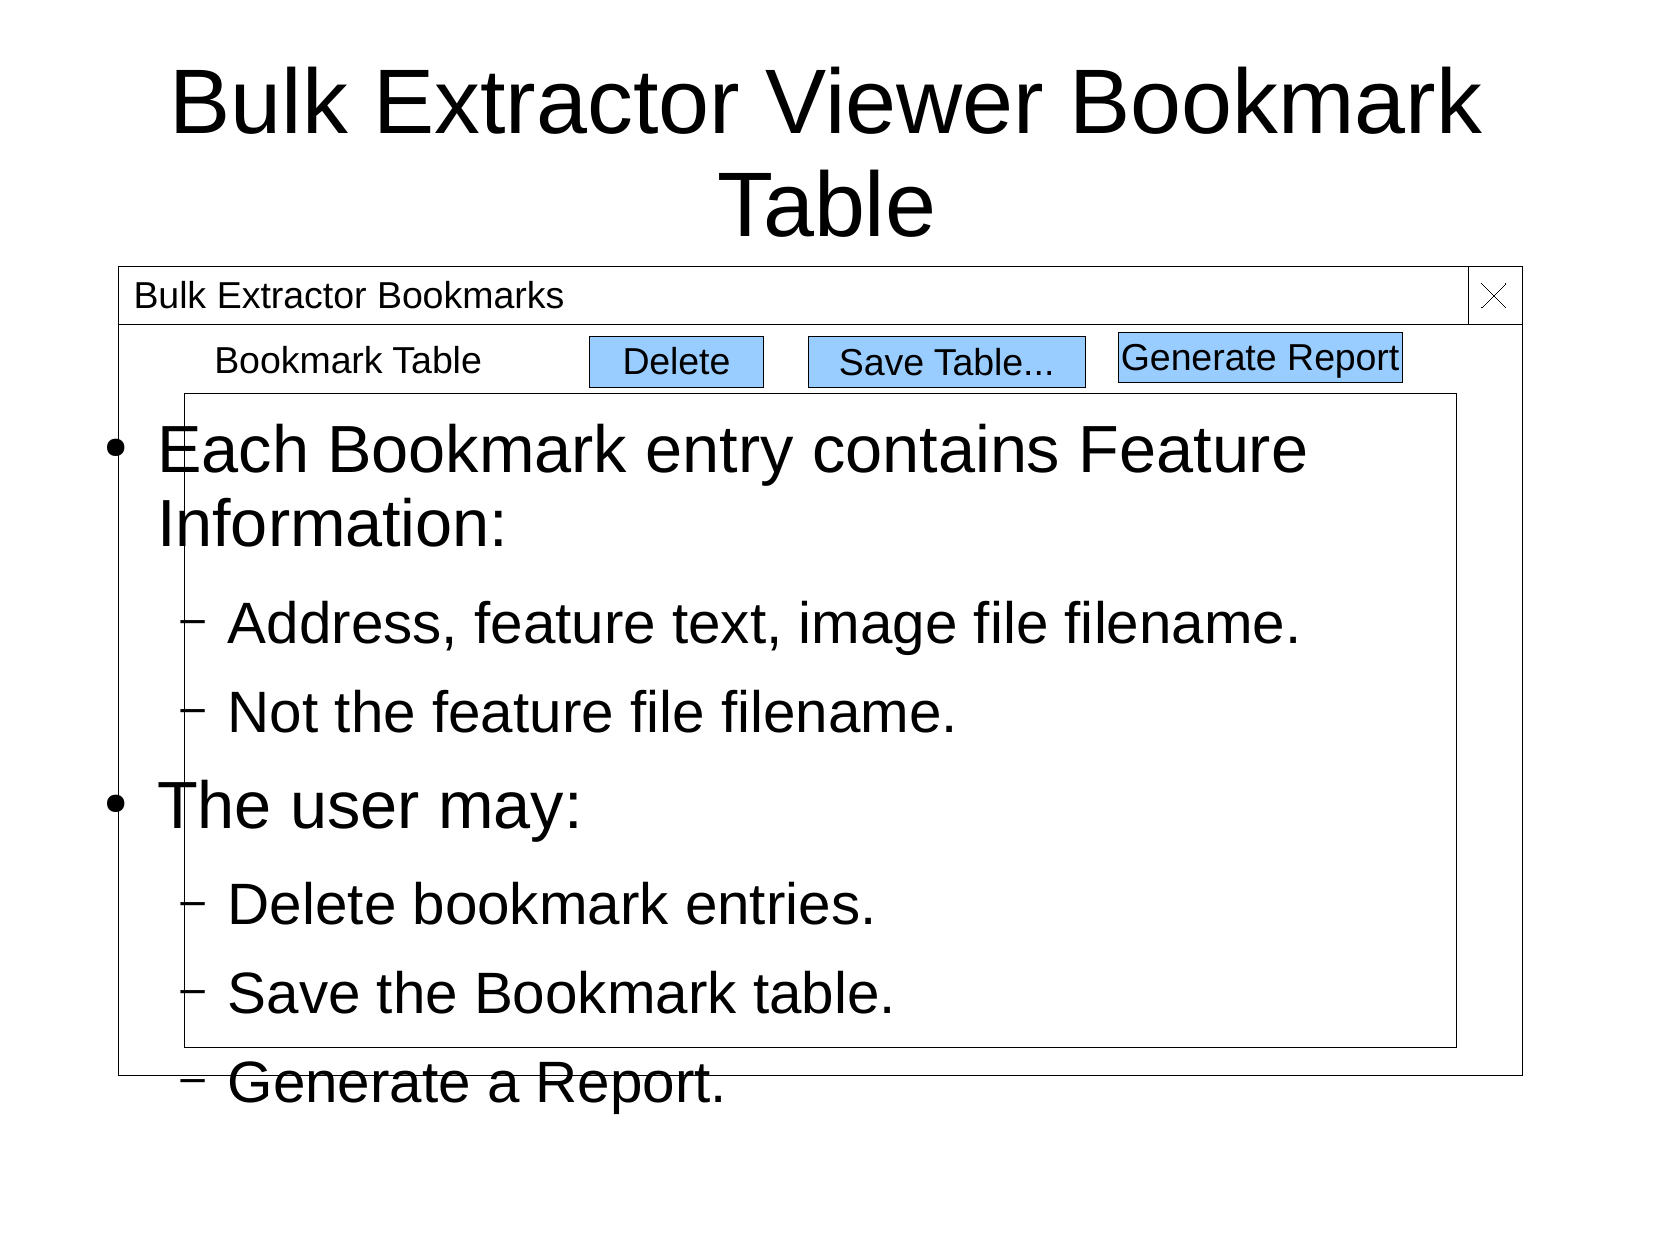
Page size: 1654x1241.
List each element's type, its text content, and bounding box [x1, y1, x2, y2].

title Bulk Extractor Viewer Bookmark Table [82, 49, 1571, 257]
list Each Bookmark entry contains Feature Information: Address, feature text, image file filename. Not the feature file filename. The user may: Delete bookmark entries. Save the Bookmark table. Generate a Report. [86, 411, 1575, 1216]
text_box Delete [589, 336, 764, 388]
text_box Save Table... [808, 336, 1086, 388]
text_box Generate Report [1118, 332, 1403, 383]
text_box Bulk Extractor Bookmarks [118, 266, 875, 329]
text_box Bookmark Table [199, 331, 450, 394]
